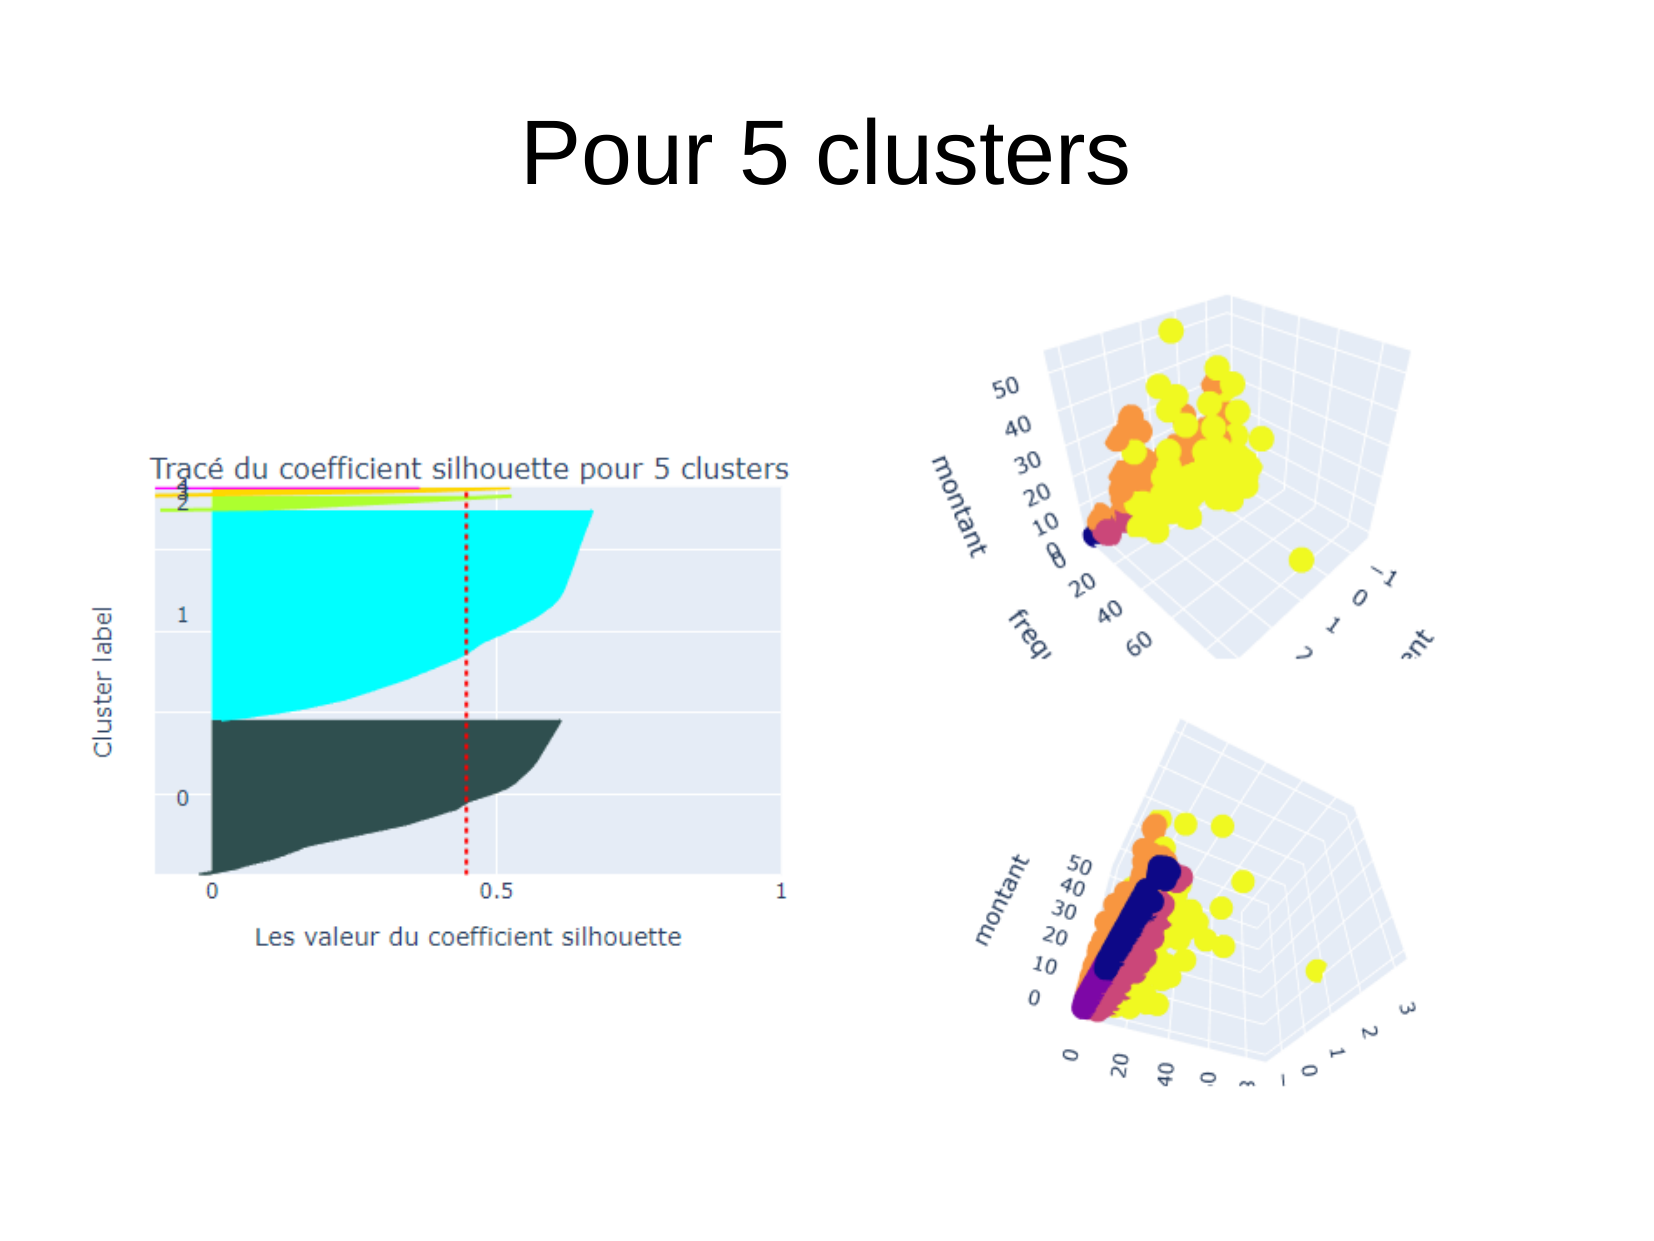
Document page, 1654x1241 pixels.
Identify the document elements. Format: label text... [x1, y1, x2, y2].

picture [904, 290, 1513, 681]
picture [975, 717, 1441, 1109]
title Pour 5 clusters [82, 49, 1571, 257]
picture [82, 439, 809, 960]
